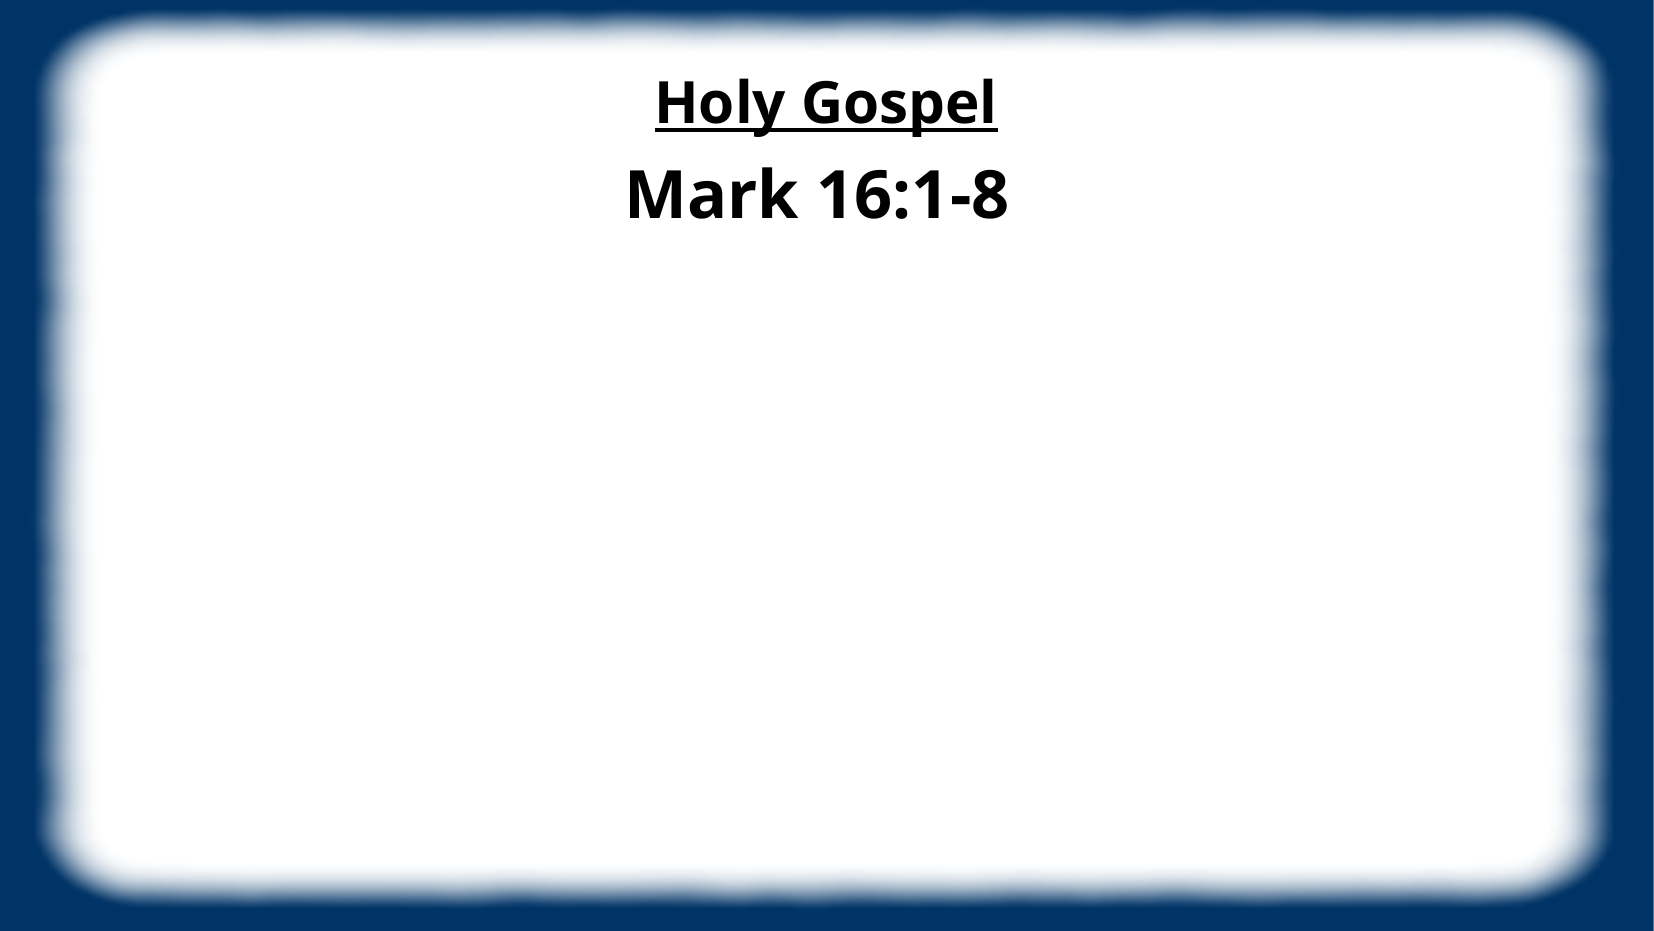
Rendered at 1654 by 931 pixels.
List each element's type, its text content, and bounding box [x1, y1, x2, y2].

picture [0, 0, 1654, 931]
text_box Holy Gospel Mark 16:1-8 [107, 53, 1546, 256]
